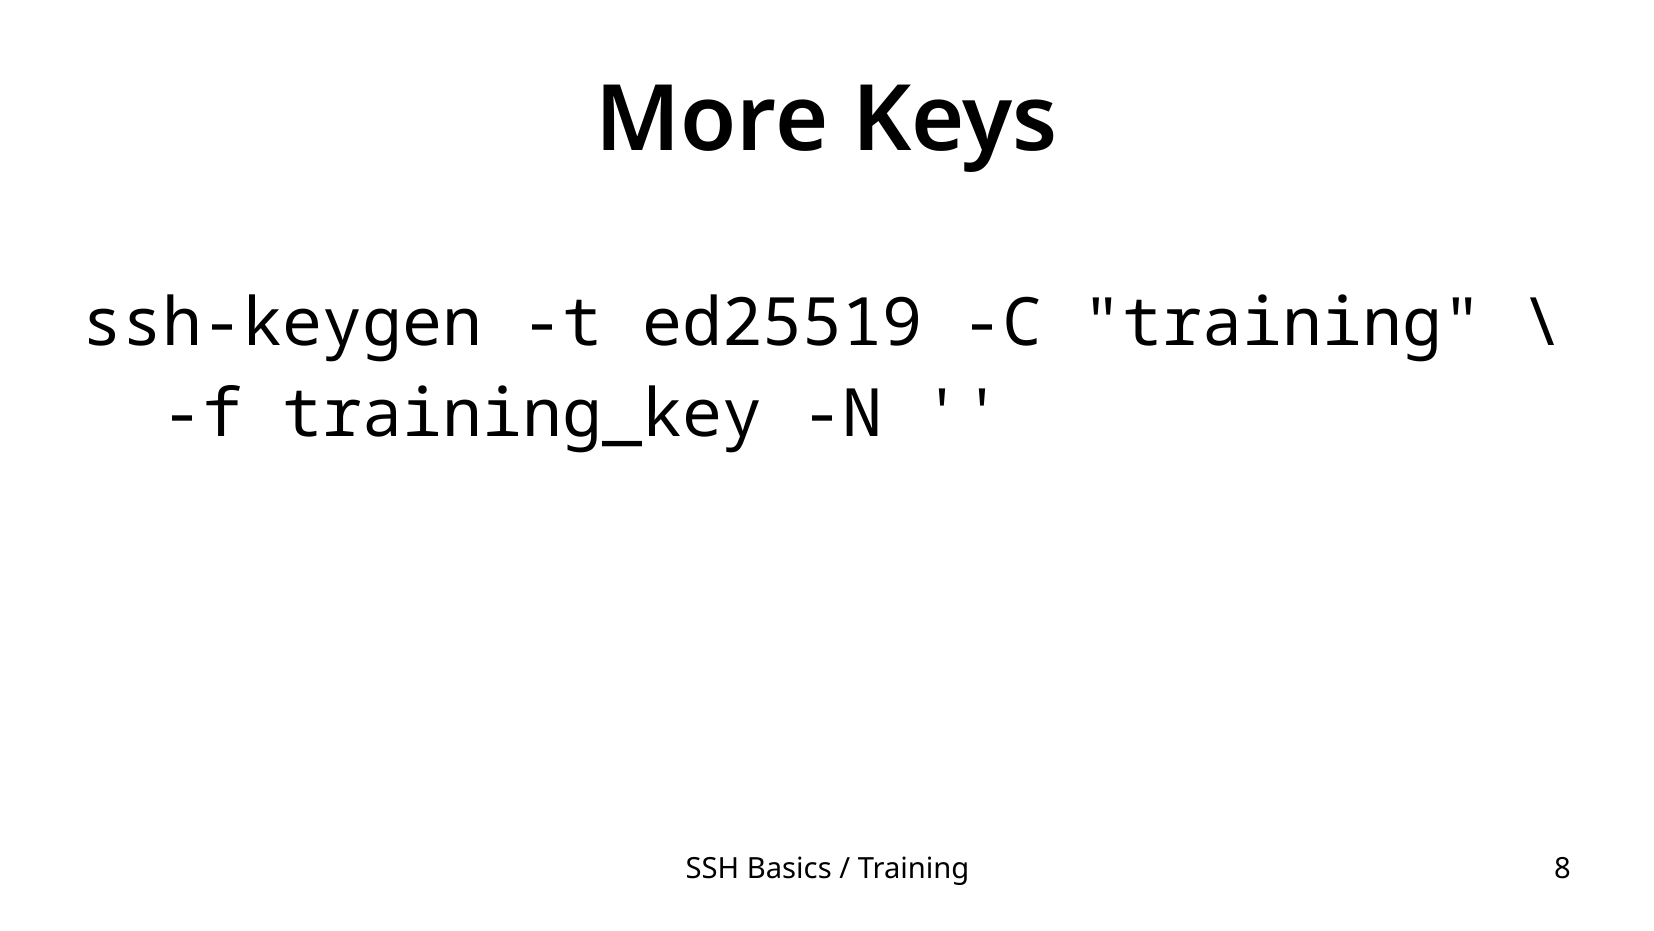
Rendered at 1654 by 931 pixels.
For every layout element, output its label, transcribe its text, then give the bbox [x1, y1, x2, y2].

subtitle ssh-keygen -t ed25519 -C "training" \ -f training_key -N '' [82, 274, 1571, 657]
title More Keys [82, 37, 1571, 193]
